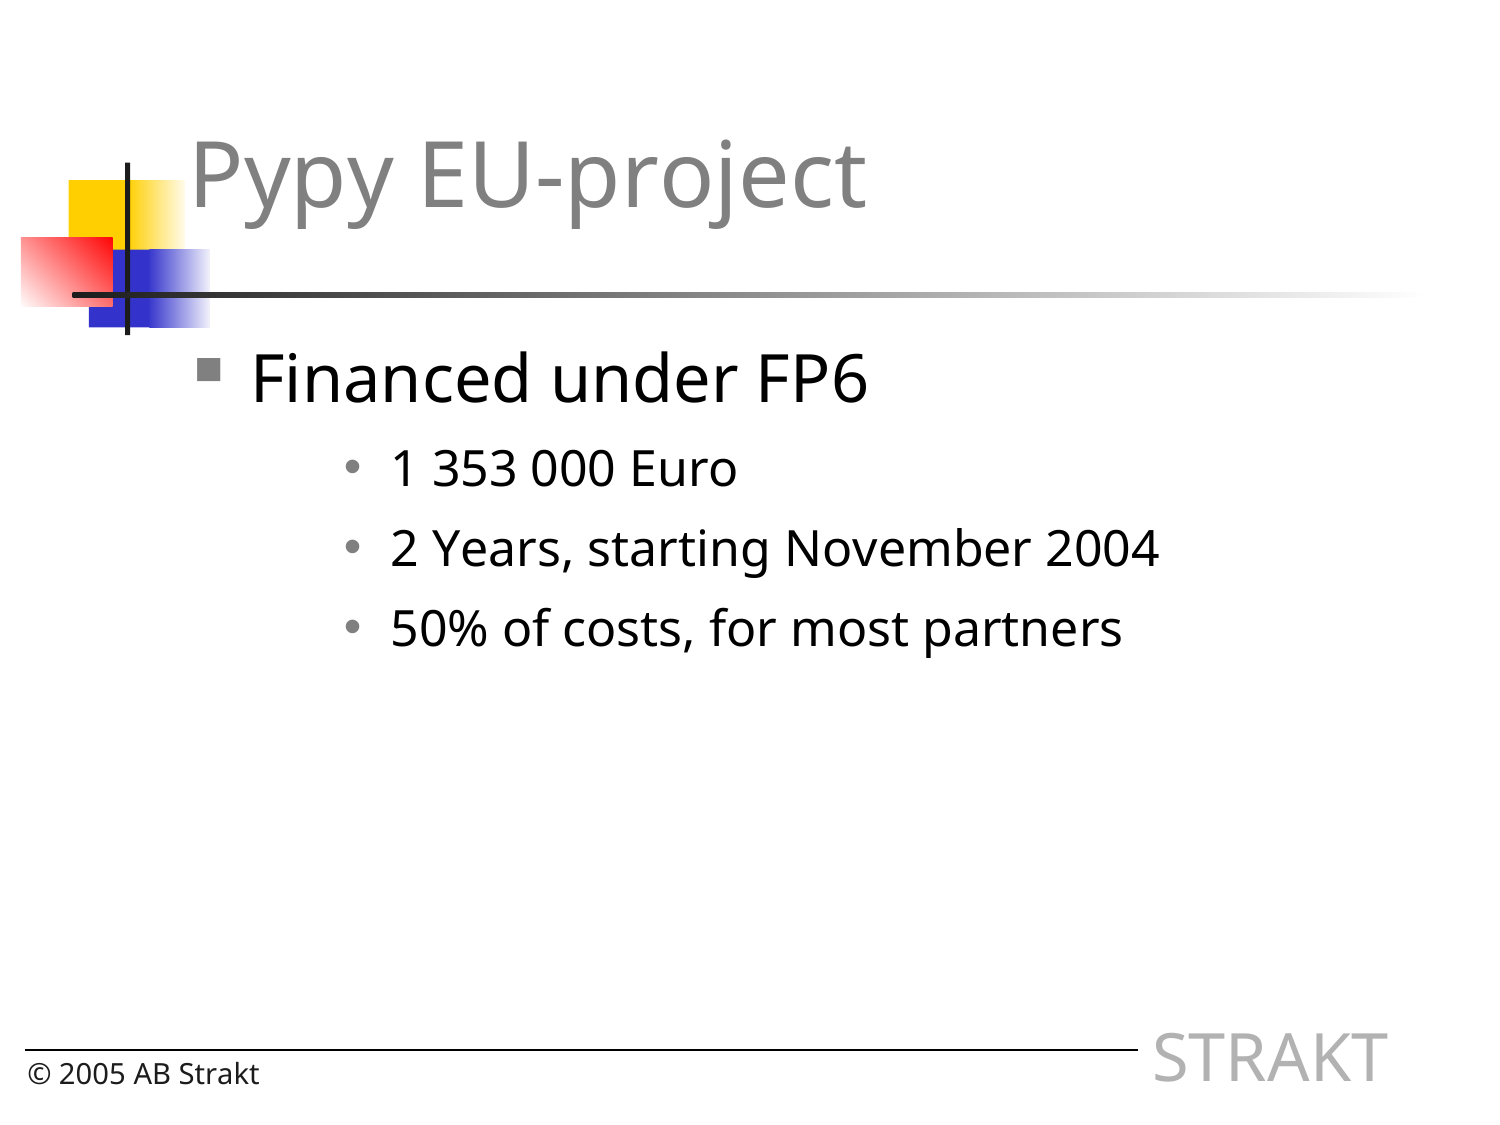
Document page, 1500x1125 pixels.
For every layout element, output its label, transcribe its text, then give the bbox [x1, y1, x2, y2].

list Financed under FP6 1 353 000 Euro 2 Years, starting November 2004 50% of costs, for most partners [193, 331, 1469, 1007]
title Pypy EU-project [188, 53, 1468, 289]
